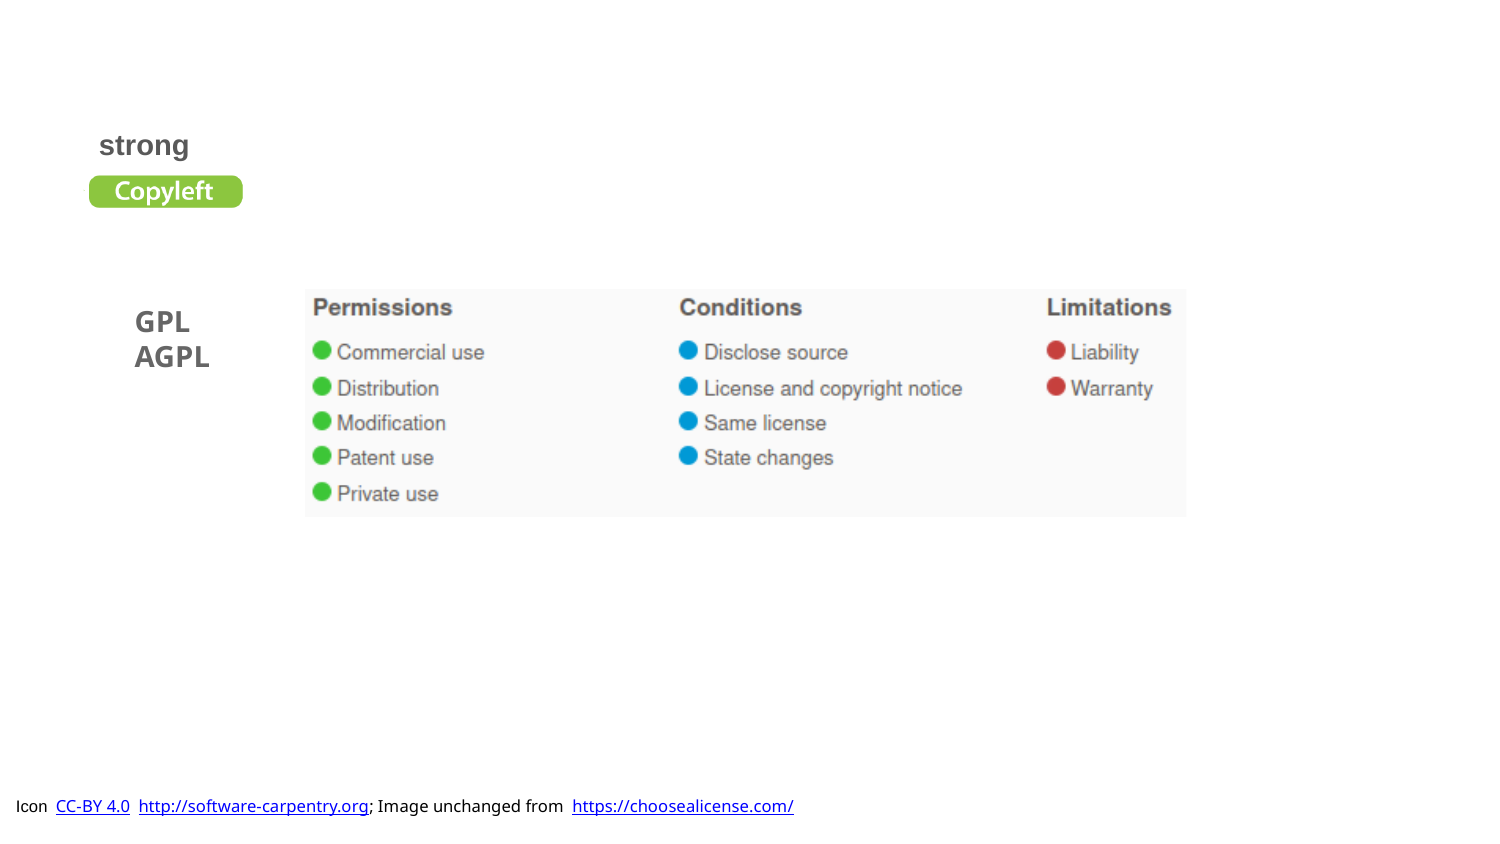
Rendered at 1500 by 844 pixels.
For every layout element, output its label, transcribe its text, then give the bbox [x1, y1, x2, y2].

text_box strong [83, 111, 610, 177]
picture [305, 289, 1187, 517]
text_box Icon CC-BY 4.0 http://software-carpentry.org; Image unchanged from https://choosealicense.com/ [4, 777, 1076, 829]
text_box GPL AGPL [119, 288, 646, 388]
picture [83, 177, 247, 230]
